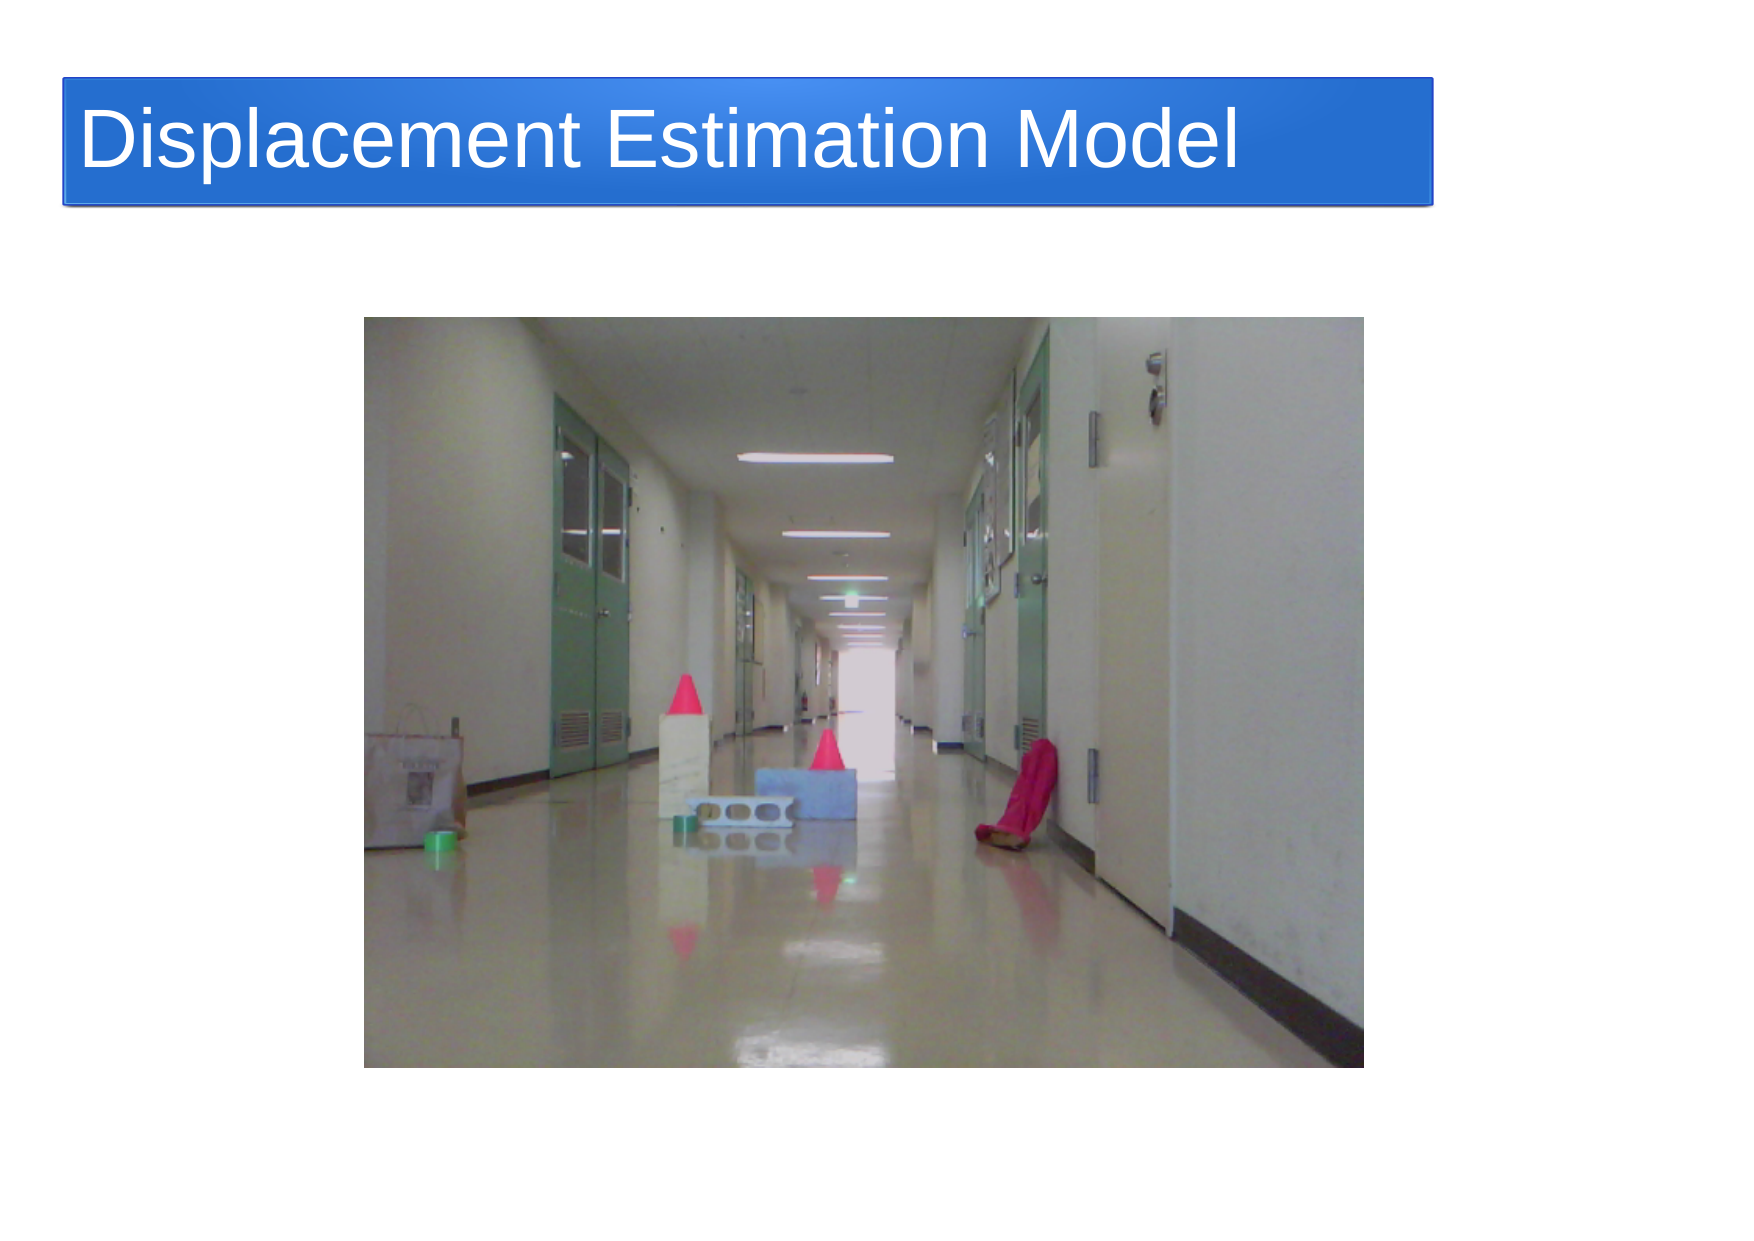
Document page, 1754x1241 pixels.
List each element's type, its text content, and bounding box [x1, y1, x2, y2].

title Displacement Estimation Model [78, 80, 1429, 198]
picture [58, 77, 1439, 209]
picture [364, 317, 1364, 1068]
